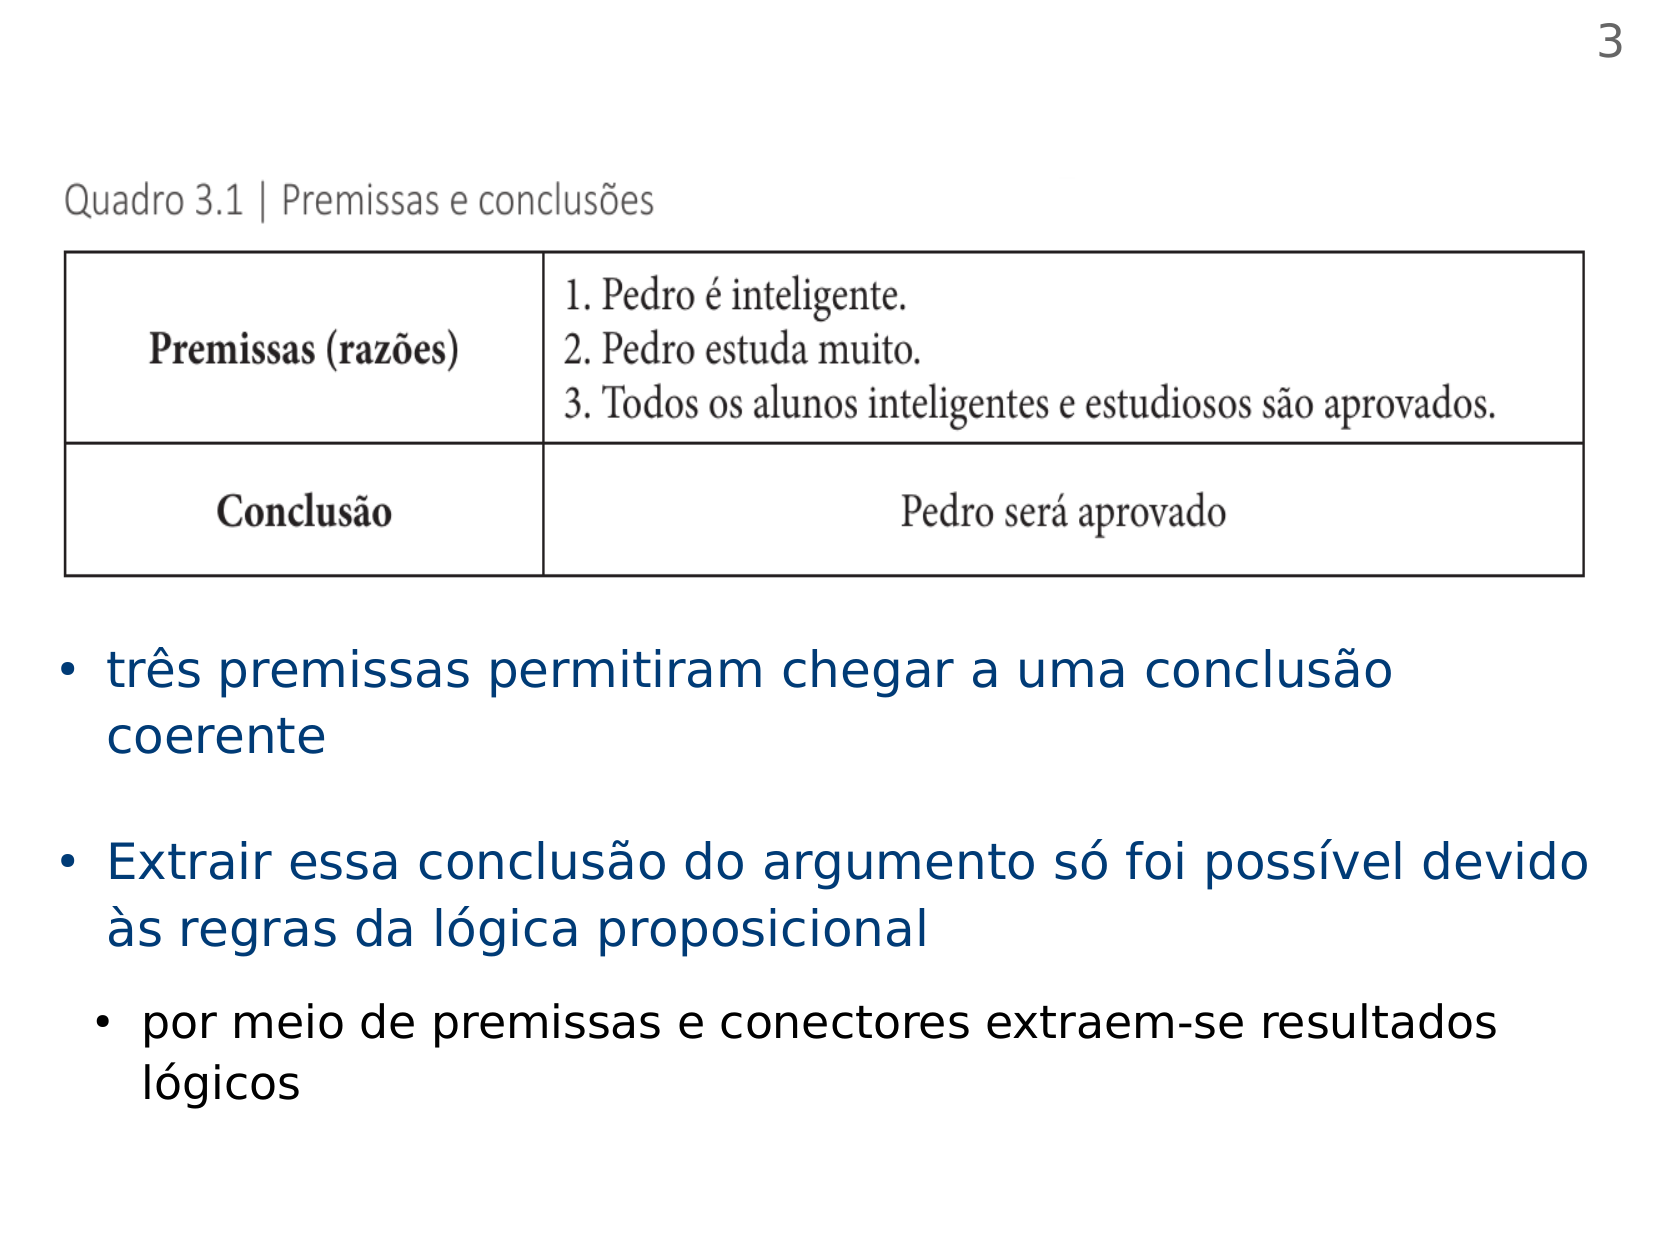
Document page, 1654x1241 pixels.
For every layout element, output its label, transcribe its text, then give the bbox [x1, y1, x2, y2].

picture [59, 177, 1595, 585]
list três premissas permitiram chegar a uma conclusão coerente Extrair essa conclusão do argumento só foi possível devido às regras da lógica proposicional por meio de premissas e conectores extraem-se resultados lógicos [59, 631, 1595, 1211]
